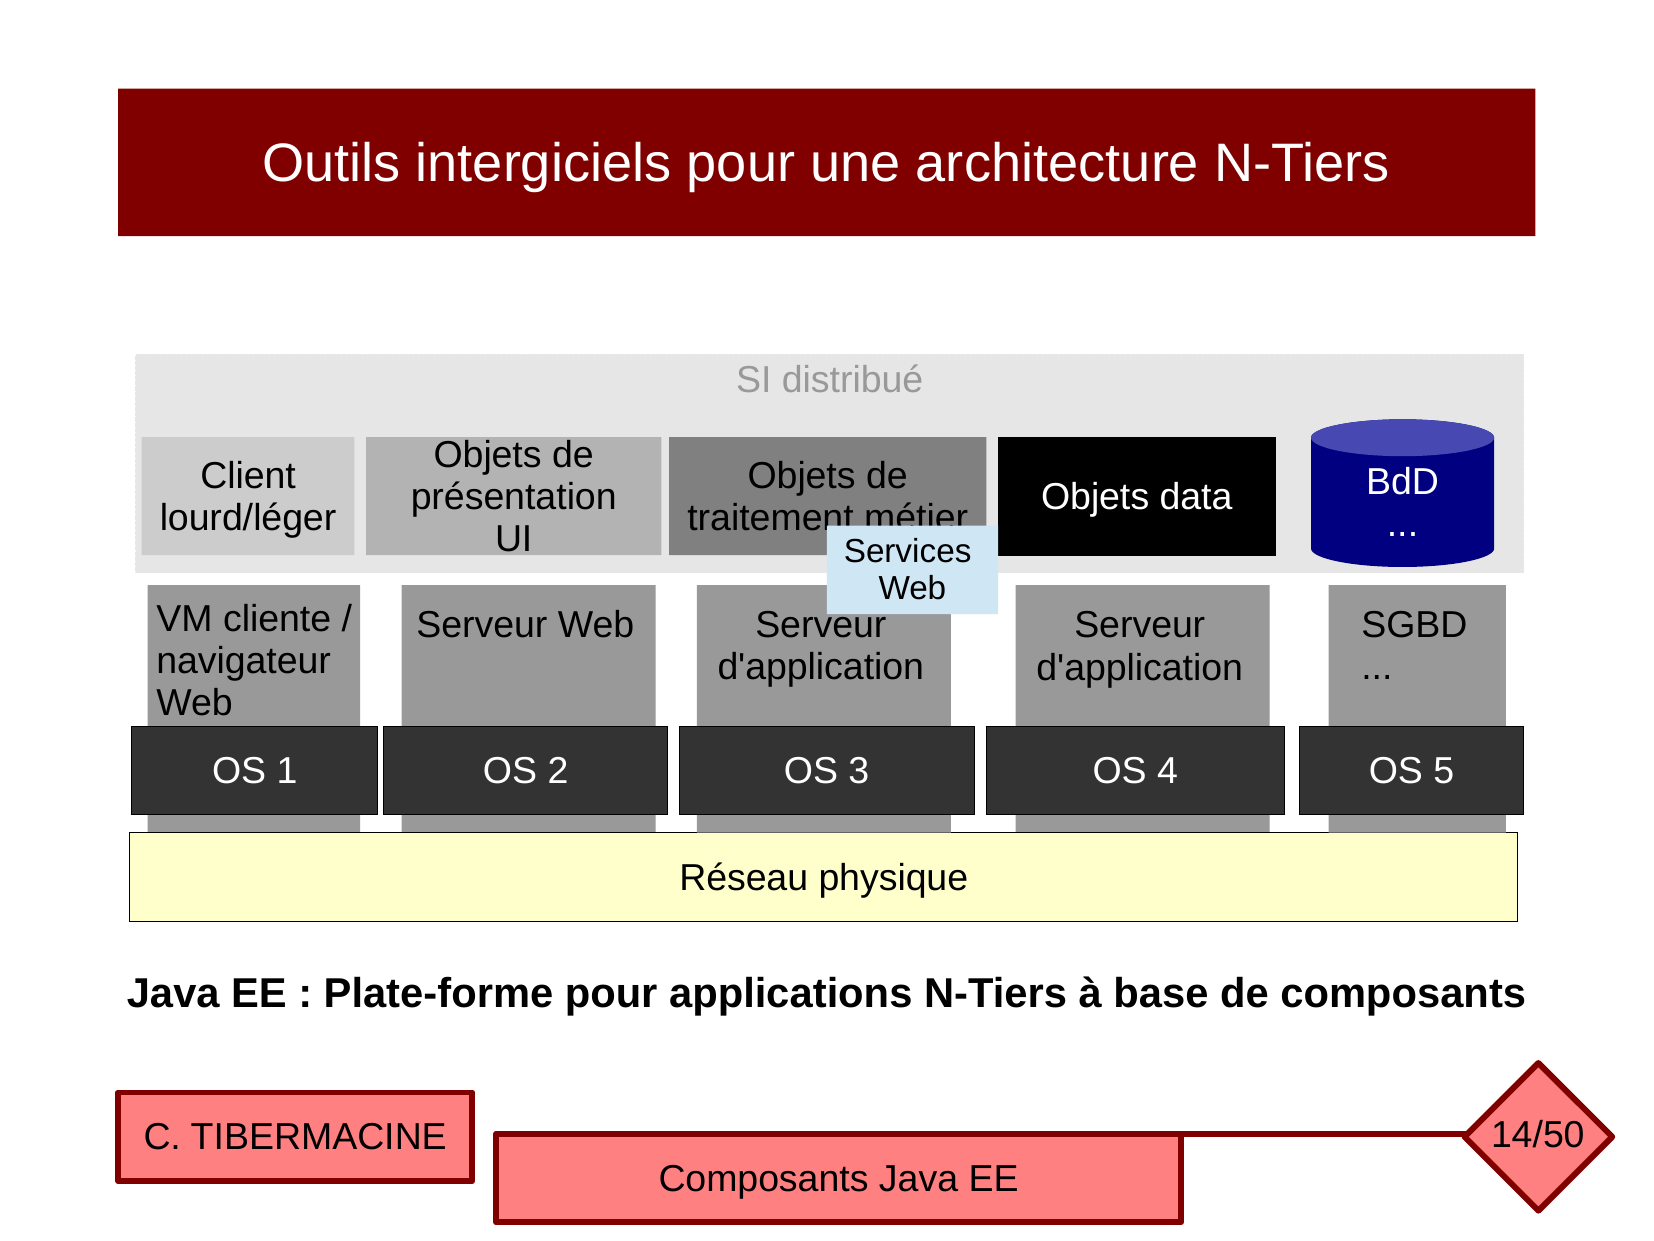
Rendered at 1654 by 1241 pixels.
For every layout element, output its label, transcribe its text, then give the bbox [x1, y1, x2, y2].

text_box Réseau physique [129, 832, 1518, 922]
text_box OS 5 [1299, 726, 1524, 815]
text_box Java EE : Plate-forme pour applications N-Tiers à base de composants [112, 962, 1542, 1025]
text_box [1015, 585, 1270, 726]
text_box [1015, 815, 1270, 832]
text_box Objets data [998, 437, 1276, 556]
text_box [1607, 1131, 1613, 1143]
text_box SI distribué [135, 354, 1524, 573]
text_box [147, 815, 361, 832]
text_box [1533, 1206, 1544, 1211]
text_box [1328, 815, 1506, 833]
text_box [401, 815, 656, 832]
text_box OS 1 [131, 726, 378, 815]
text_box [401, 585, 656, 596]
text_box Serveur d'application [1021, 596, 1258, 696]
text_box Objets de traitement métier [669, 437, 987, 556]
text_box Serveur d'application [702, 596, 939, 696]
text_box C. TIBERMACINE [118, 1092, 473, 1182]
text_box Outils intergiciels pour une architecture N-Tiers [118, 88, 1536, 237]
text_box Objets de présentation UI [366, 437, 662, 556]
text_box [696, 585, 951, 726]
text_box OS 2 [383, 726, 668, 815]
text_box Services Web [826, 525, 999, 615]
text_box [696, 815, 951, 833]
text_box Composants Java EE [496, 1133, 1182, 1223]
text_box OS 4 [986, 726, 1285, 815]
text_box [401, 696, 656, 726]
text_box Client lourd/léger [141, 437, 355, 556]
text_box [1328, 585, 1506, 726]
text_box [147, 585, 361, 590]
text_box [1464, 1125, 1476, 1149]
text_box SGBD ... [1346, 596, 1483, 696]
text_box BdD ... [1311, 439, 1495, 567]
text_box <numéro>/50 [1476, 1106, 1607, 1206]
text_box [1495, 1062, 1582, 1106]
text_box Serveur Web [401, 596, 659, 696]
text_box OS 3 [679, 726, 975, 815]
text_box VM cliente / navigateur Web [141, 590, 368, 726]
